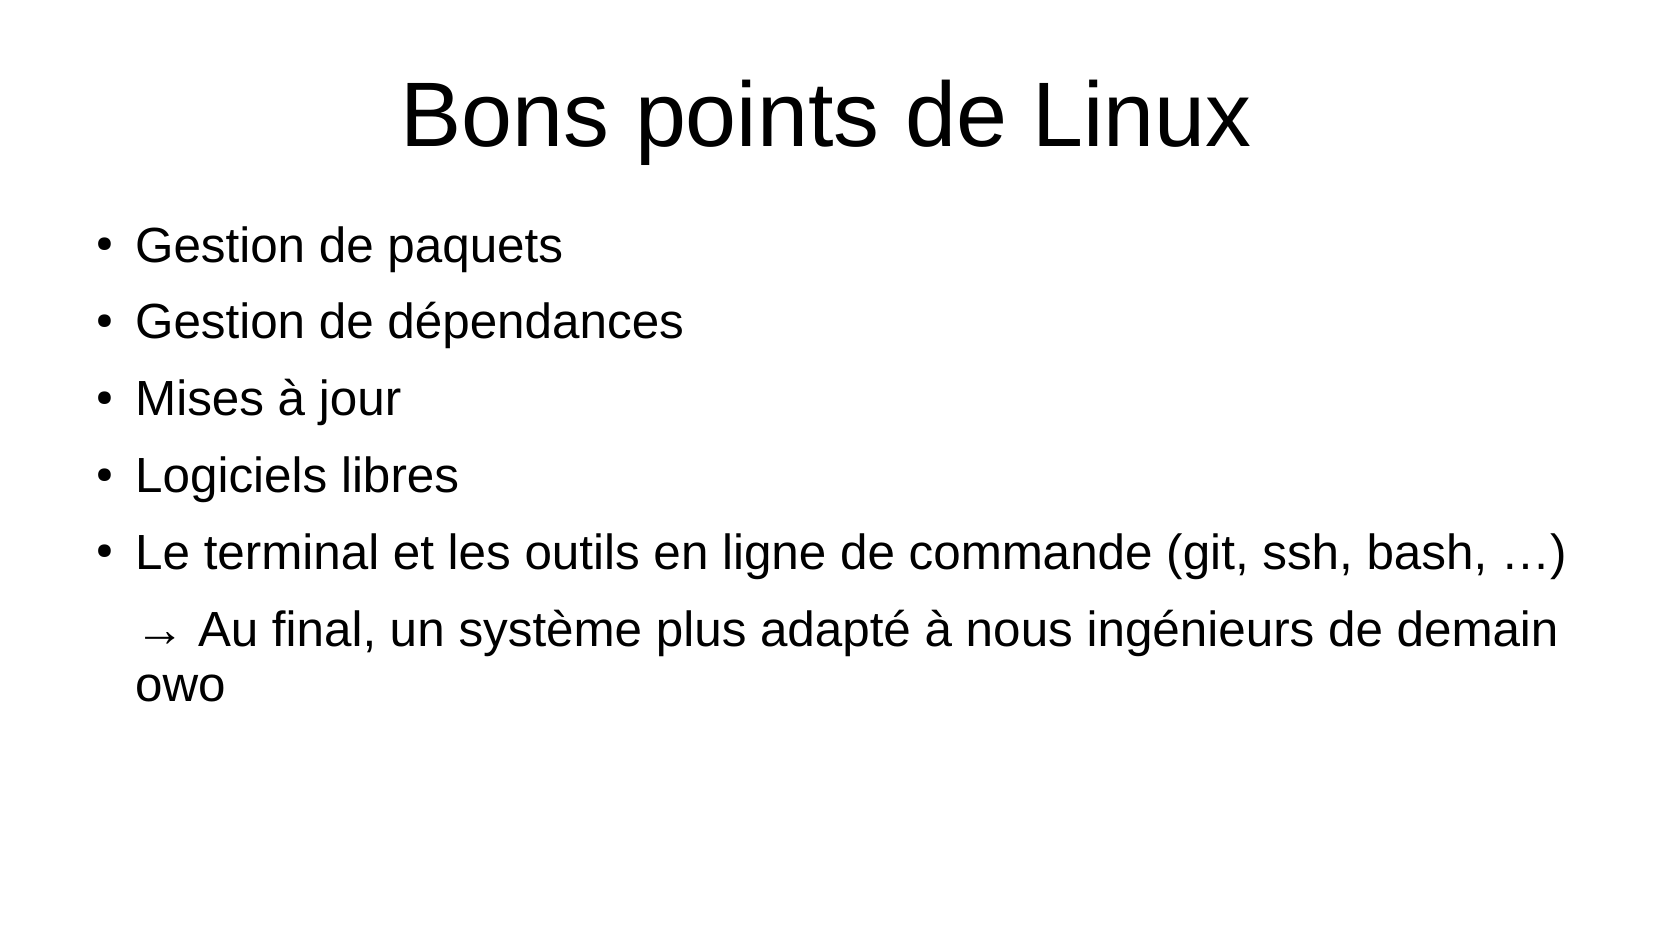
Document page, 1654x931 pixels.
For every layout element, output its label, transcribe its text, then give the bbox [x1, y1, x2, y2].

title Bons points de Linux [82, 37, 1571, 193]
list Gestion de paquets Gestion de dépendances Mises à jour Logiciels libres Le terminal et les outils en ligne de commande (git, ssh, bash, …) → Au final, un système plus adapté à nous ingénieurs de demain owo [82, 217, 1571, 758]
